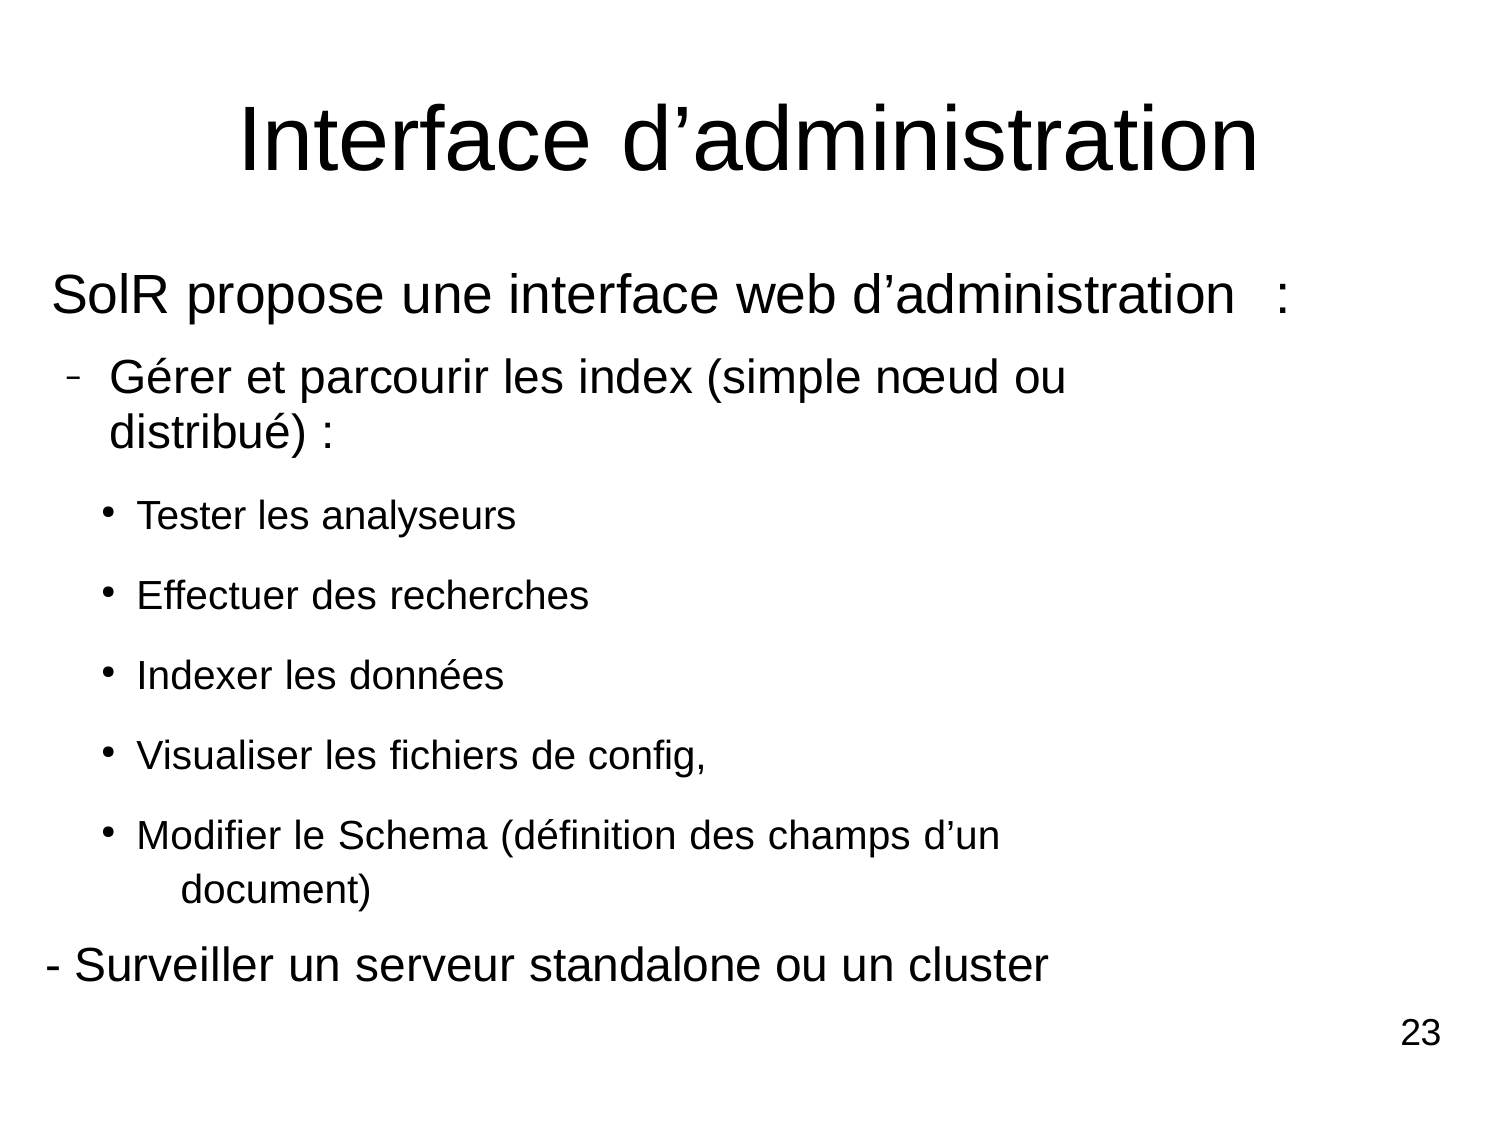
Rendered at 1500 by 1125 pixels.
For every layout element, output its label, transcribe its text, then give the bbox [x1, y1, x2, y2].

text_box - Surveiller un serveur standalone ou un cluster [43, 915, 1270, 991]
slide_number 23 [1373, 1009, 1451, 1125]
text_box SolR propose une interface web d’administration : – Gérer et parcourir les index (simple nœud ou distribué) : Tester les analyseurs Effectuer des recherches Indexer les données Visualiser les fichiers de config, Modifier le Schema (définition des champs d’un document) [44, 231, 1335, 992]
title Interface d’administration [235, 76, 1264, 231]
